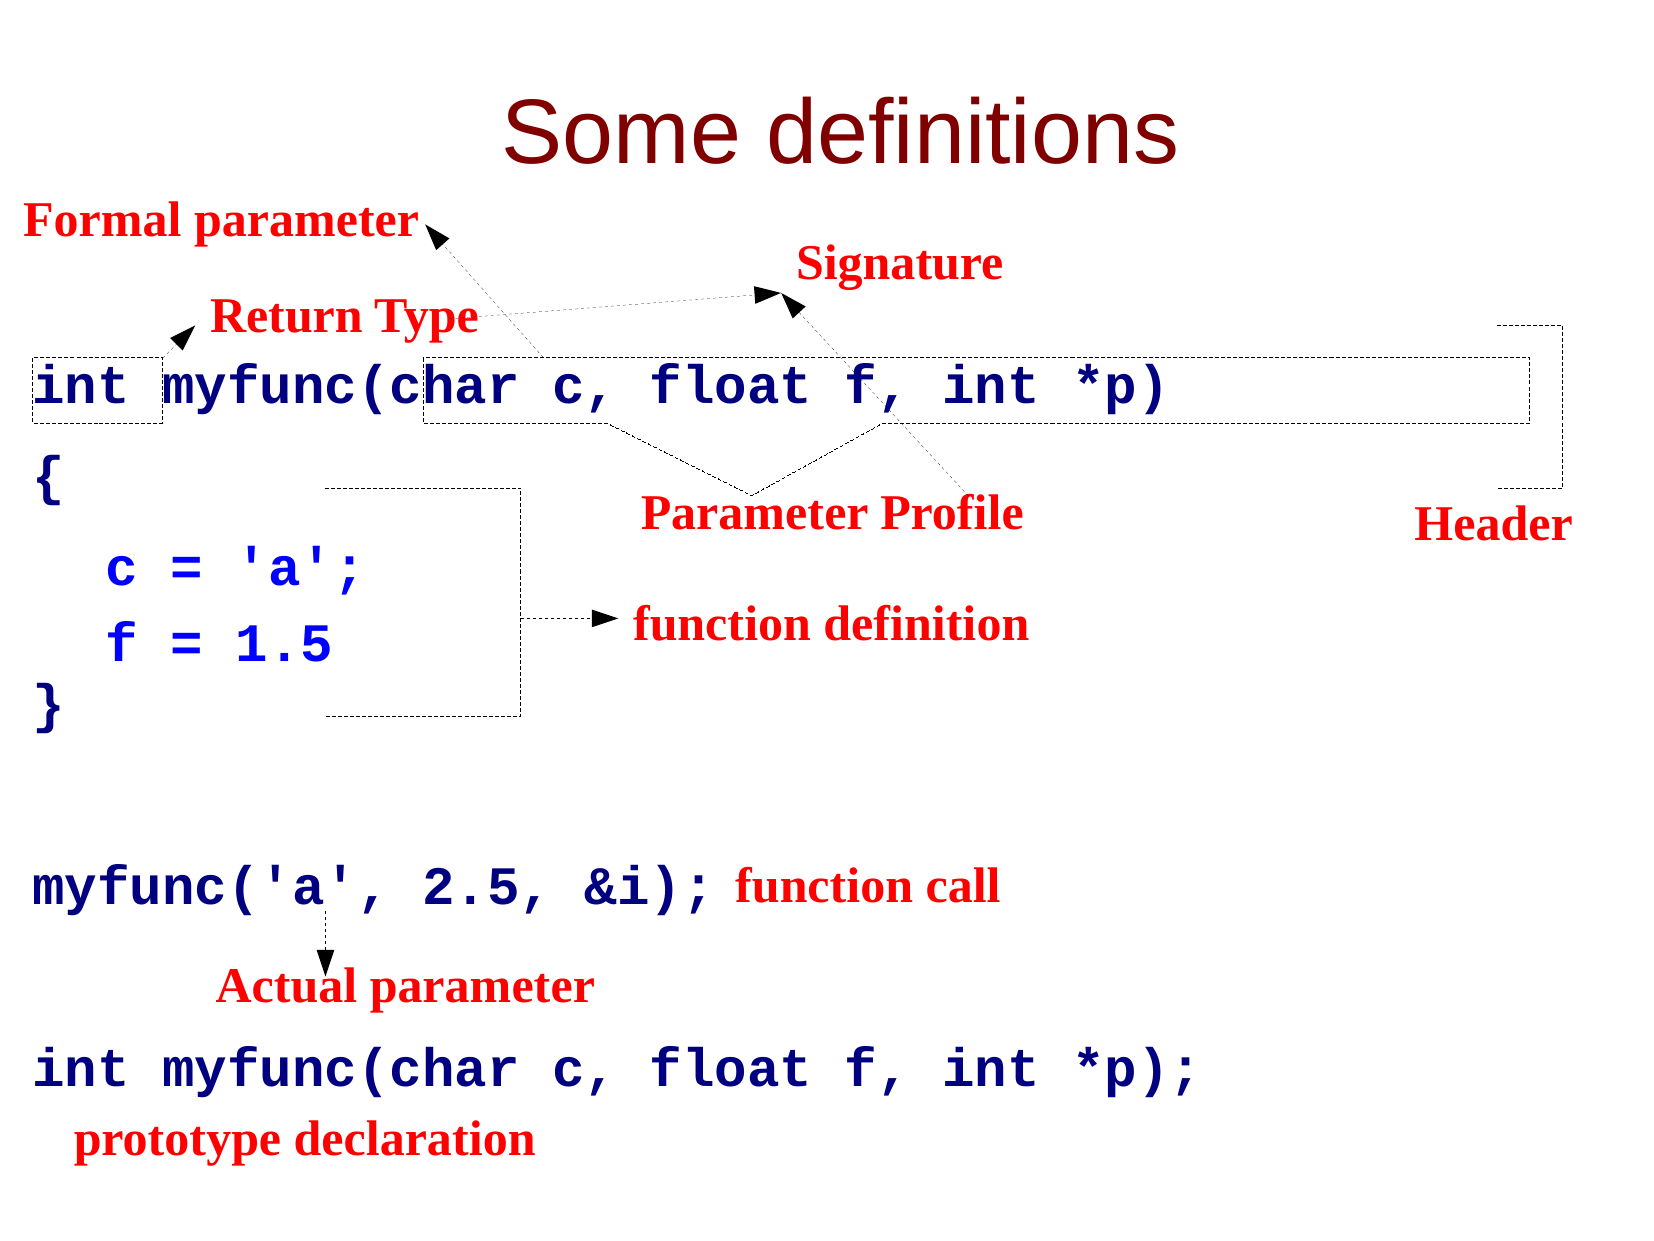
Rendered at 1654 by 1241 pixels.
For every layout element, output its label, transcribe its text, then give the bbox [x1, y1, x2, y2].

list int myfunc(char c, float f, int *p) { c = 'a'; f = 1.5 } myfunc('a', 2.5, &i); int myfunc(char c, float f, int *p); [32, 357, 1628, 1205]
title Some definitions [181, 12, 1476, 252]
text_box Formal parameter [8, 184, 530, 262]
text_box Signature [781, 227, 1237, 306]
text_box Return Type [195, 280, 619, 357]
